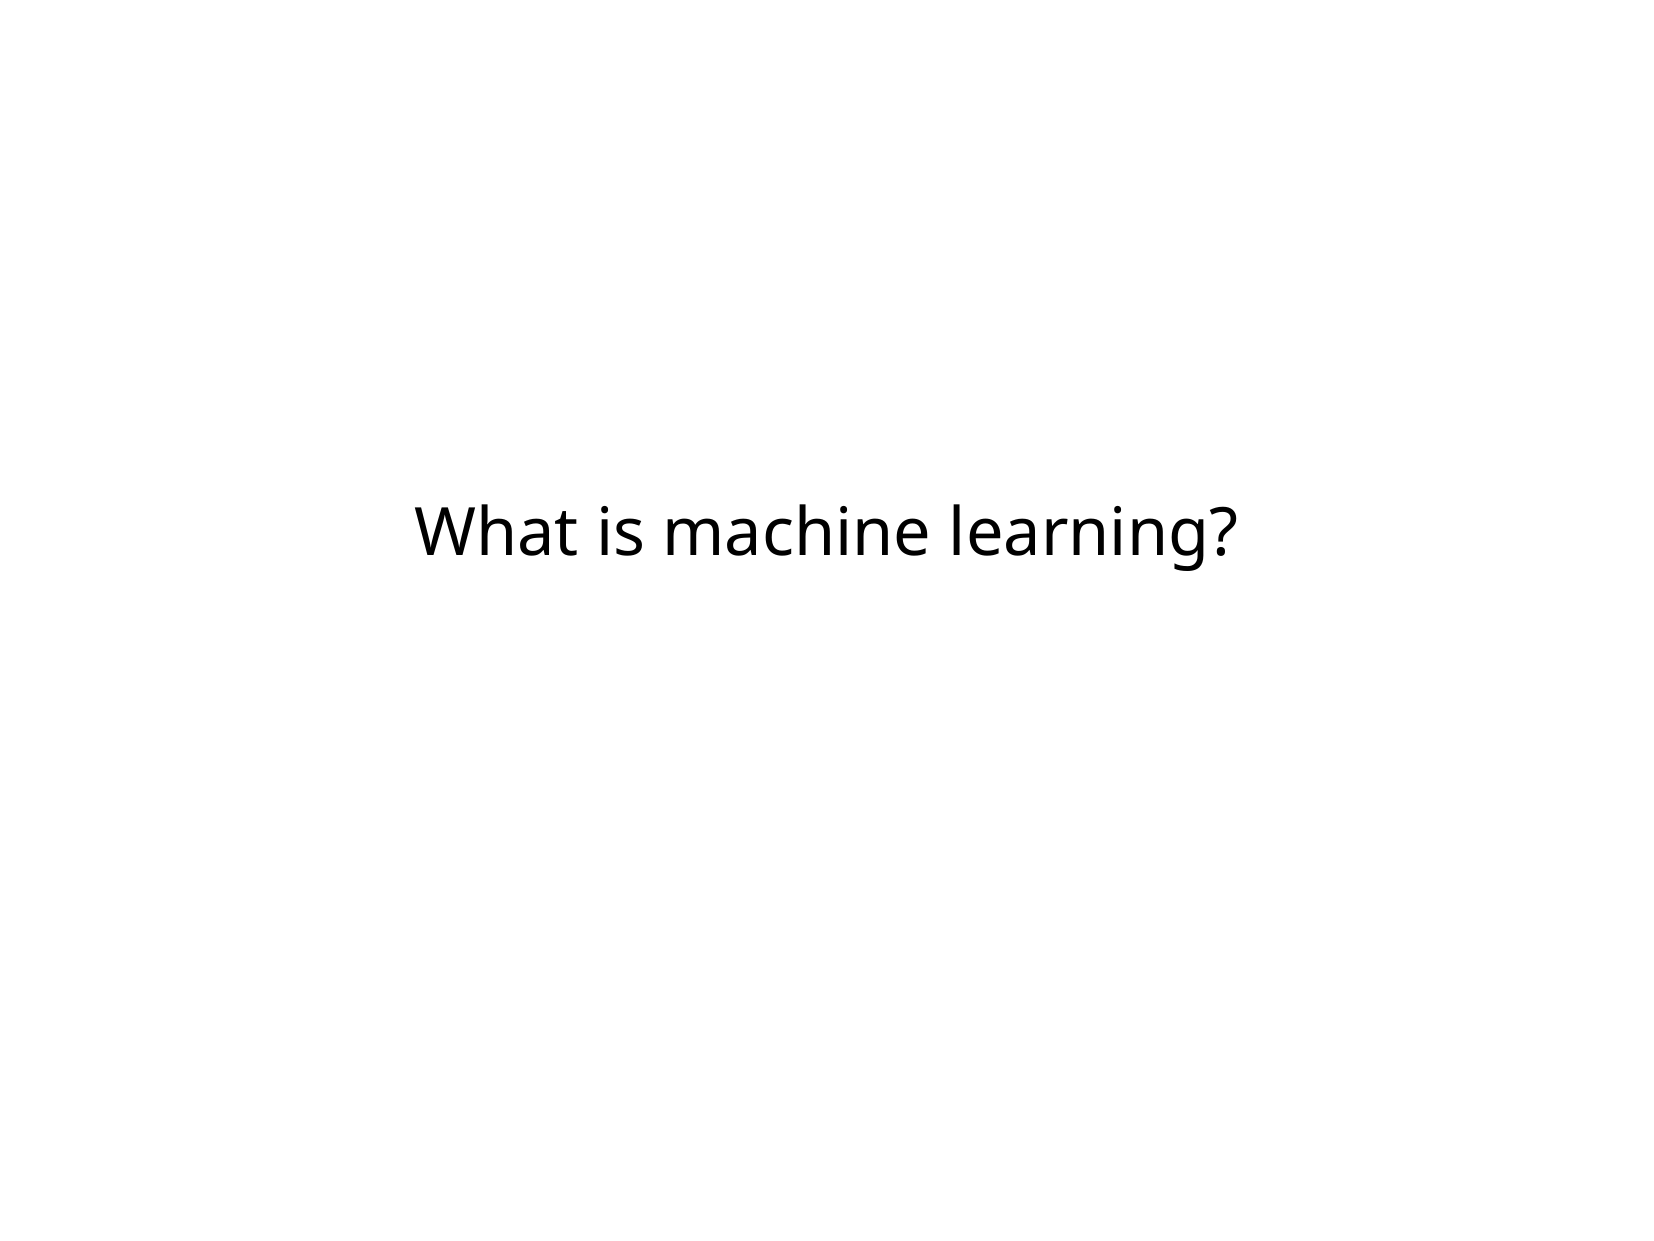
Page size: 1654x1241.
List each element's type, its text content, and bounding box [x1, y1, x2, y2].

subtitle What is machine learning? [82, 49, 1571, 1010]
